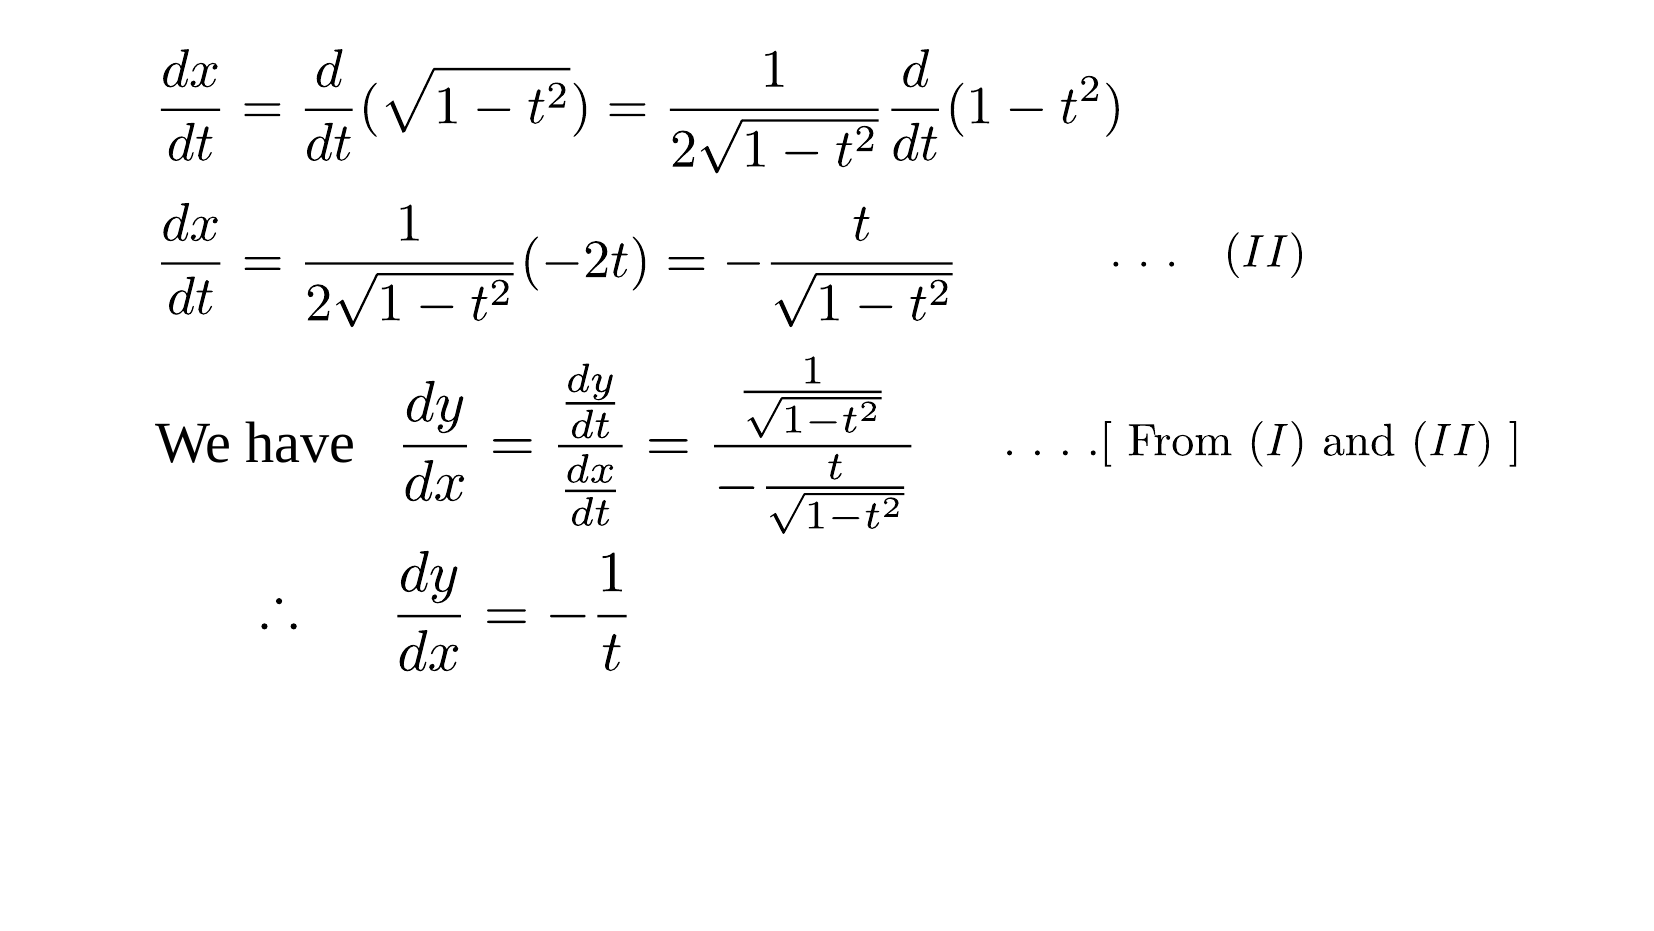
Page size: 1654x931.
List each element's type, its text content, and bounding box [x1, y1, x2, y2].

text_box [261, 598, 297, 630]
text_box [397, 550, 627, 672]
text_box [160, 49, 1119, 174]
text_box [161, 202, 953, 328]
text_box [1005, 421, 1517, 467]
text_box [1111, 232, 1302, 278]
text_box [403, 356, 912, 534]
title We have [82, 37, 1571, 886]
